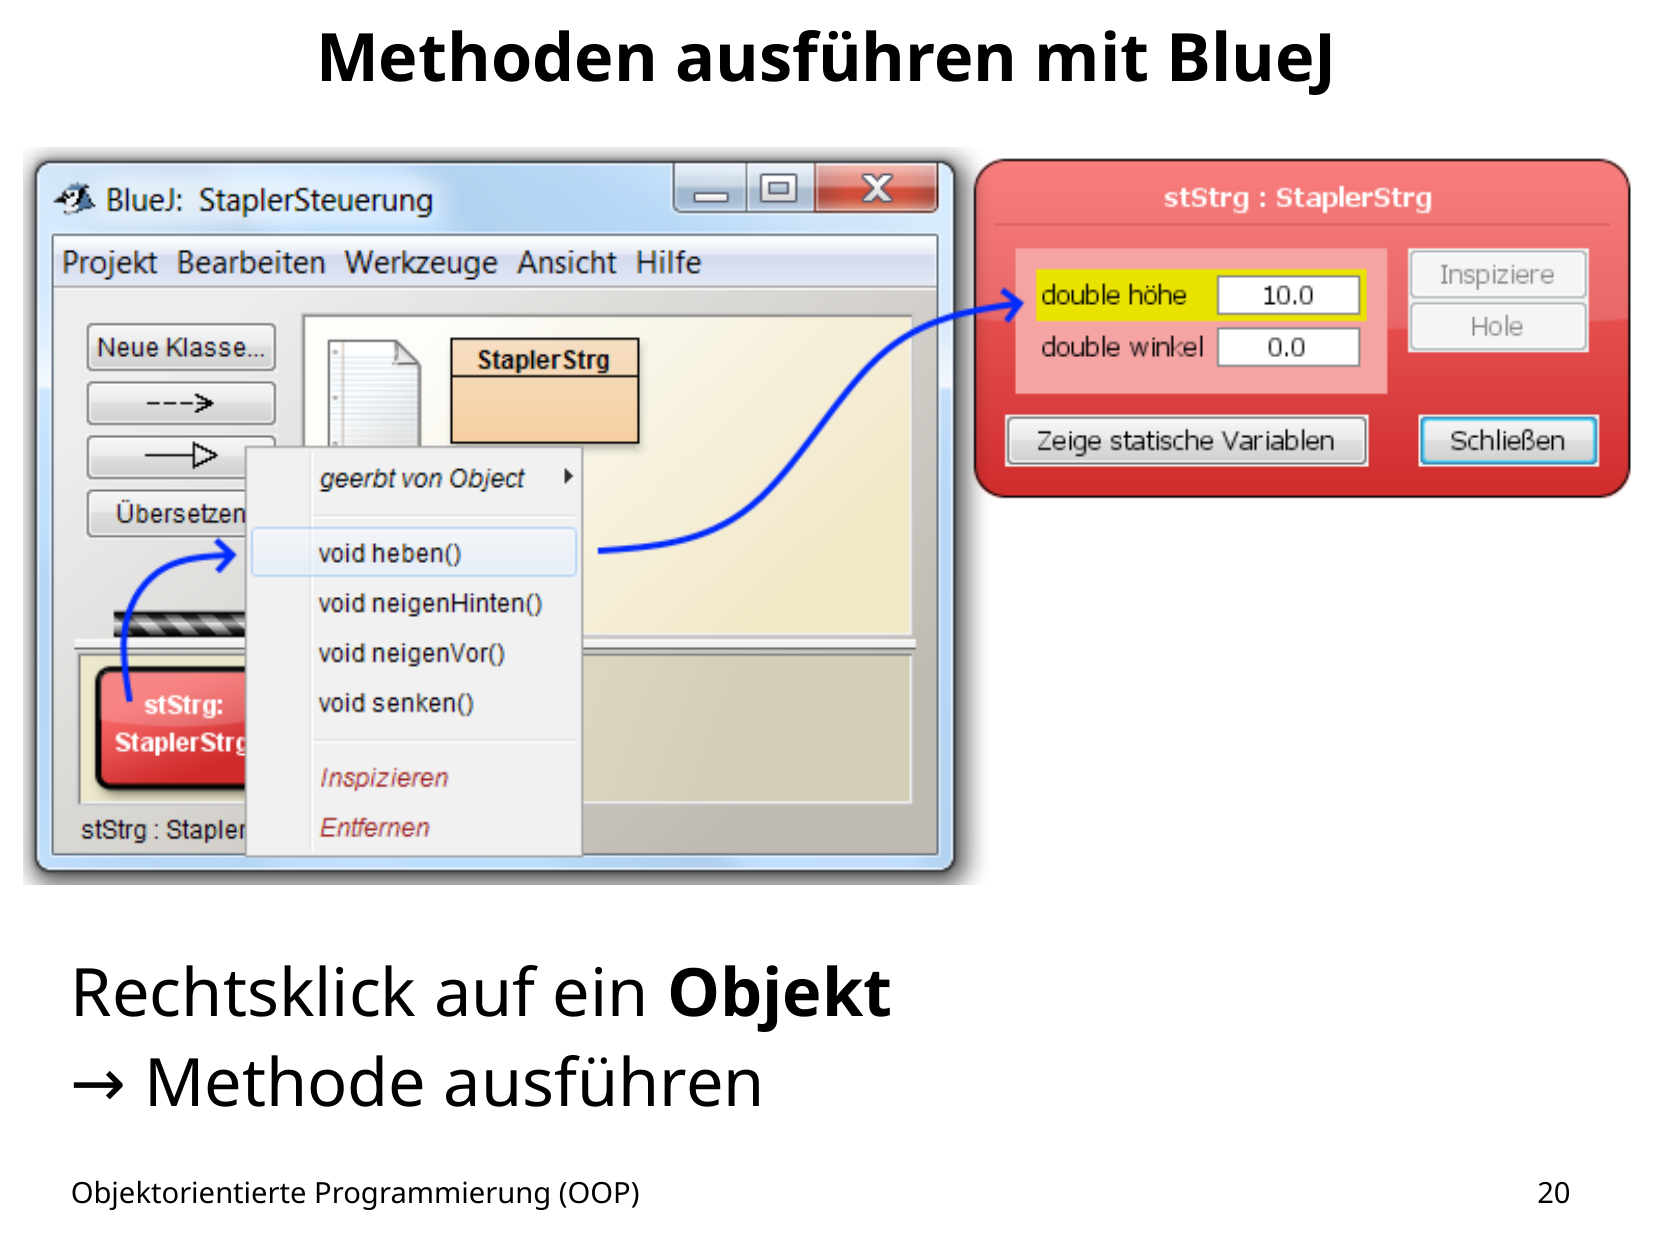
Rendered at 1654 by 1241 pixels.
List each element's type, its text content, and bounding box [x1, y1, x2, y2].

picture [23, 147, 1633, 885]
list Rechtsklick auf ein Objekt → Methode ausführen [70, 944, 1571, 1146]
title Methoden ausführen mit BlueJ [0, 5, 1654, 107]
